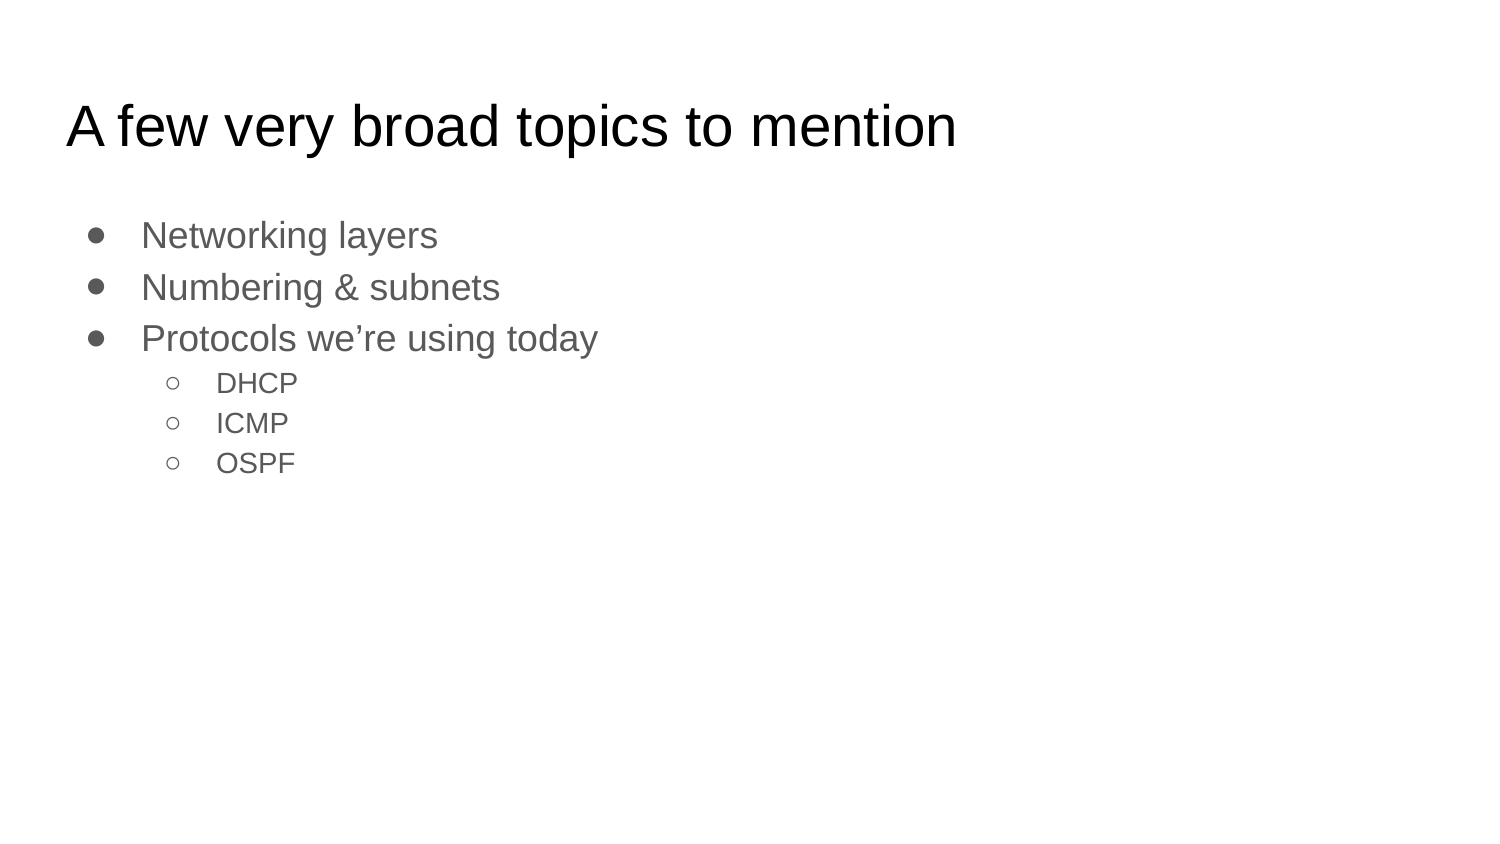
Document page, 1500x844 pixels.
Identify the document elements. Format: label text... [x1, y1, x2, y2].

title A few very broad topics to mention [51, 72, 1449, 167]
list Networking layers Numbering & subnets Protocols we’re using today DHCP ICMP OSPF [51, 189, 1449, 750]
